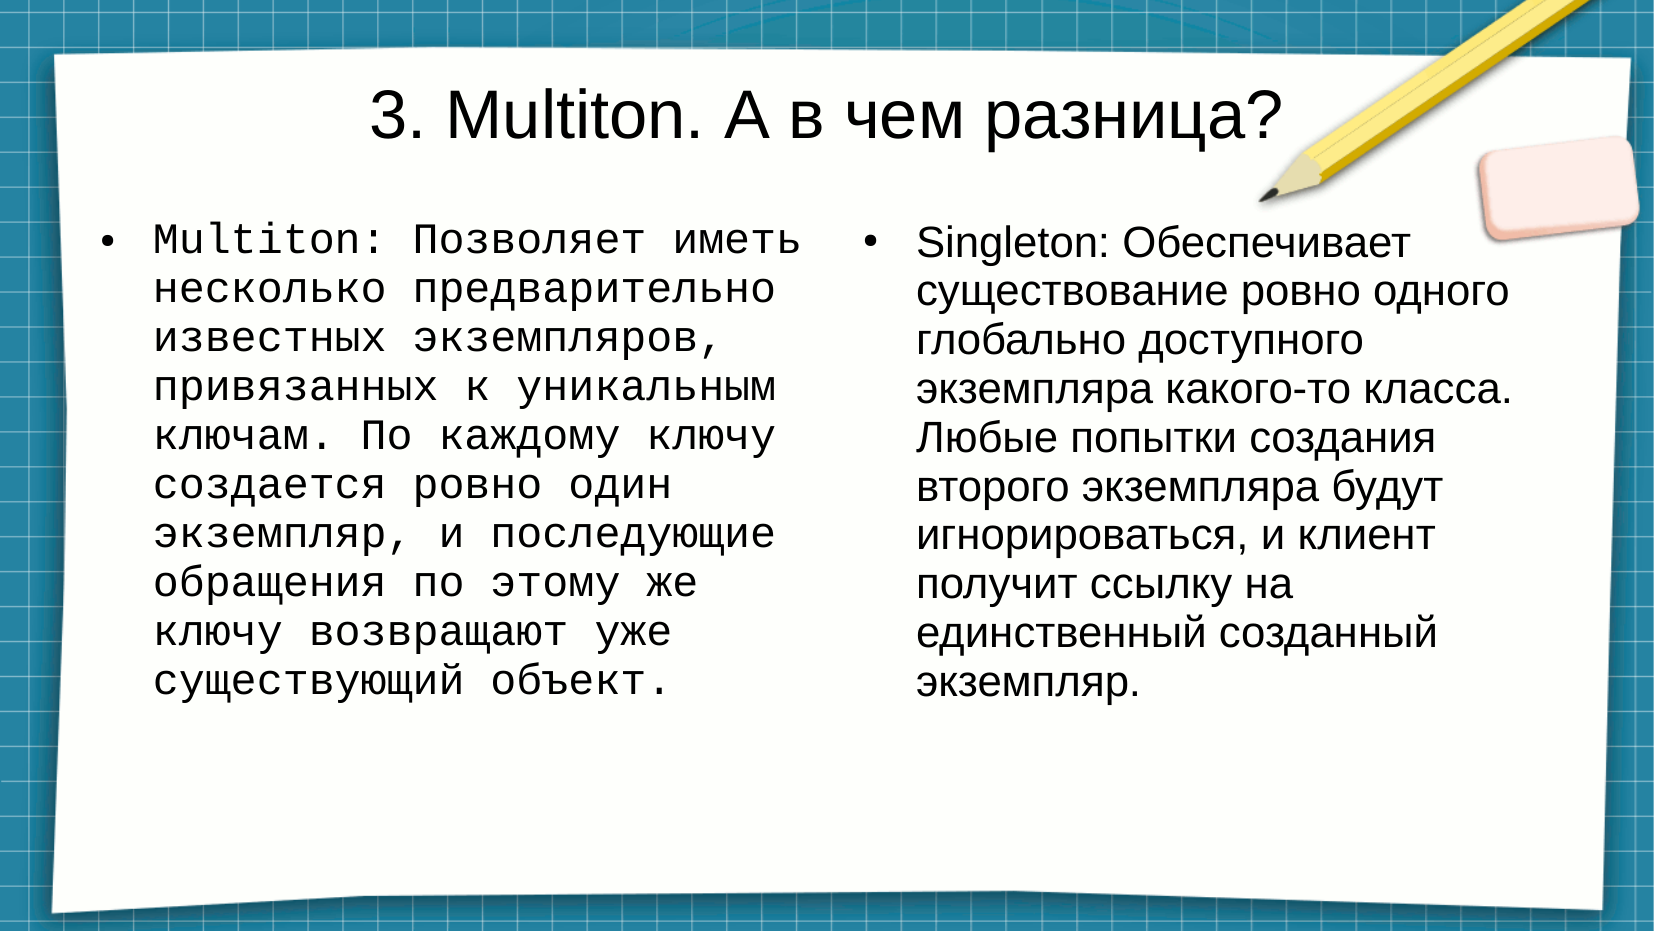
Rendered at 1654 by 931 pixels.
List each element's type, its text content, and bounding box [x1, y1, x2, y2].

list Multiton: Позволяет иметь несколько предварительно известных экземпляров, привязанных к уникальным ключам. По каждому ключу создается ровно один экземпляр, и последующие обращения по этому же ключу возвращают уже существующий объект. [82, 217, 809, 758]
title 3. Multiton. А в чем разница? [82, 37, 1571, 193]
picture [0, 0, 1654, 931]
list Singleton: Обеспечивает существование ровно одного глобально доступного экземпляра какого-то класса. Любые попытки создания второго экземпляра будут игнорироваться, и клиент получит ссылку на единственный созданный экземпляр. [845, 217, 1572, 758]
